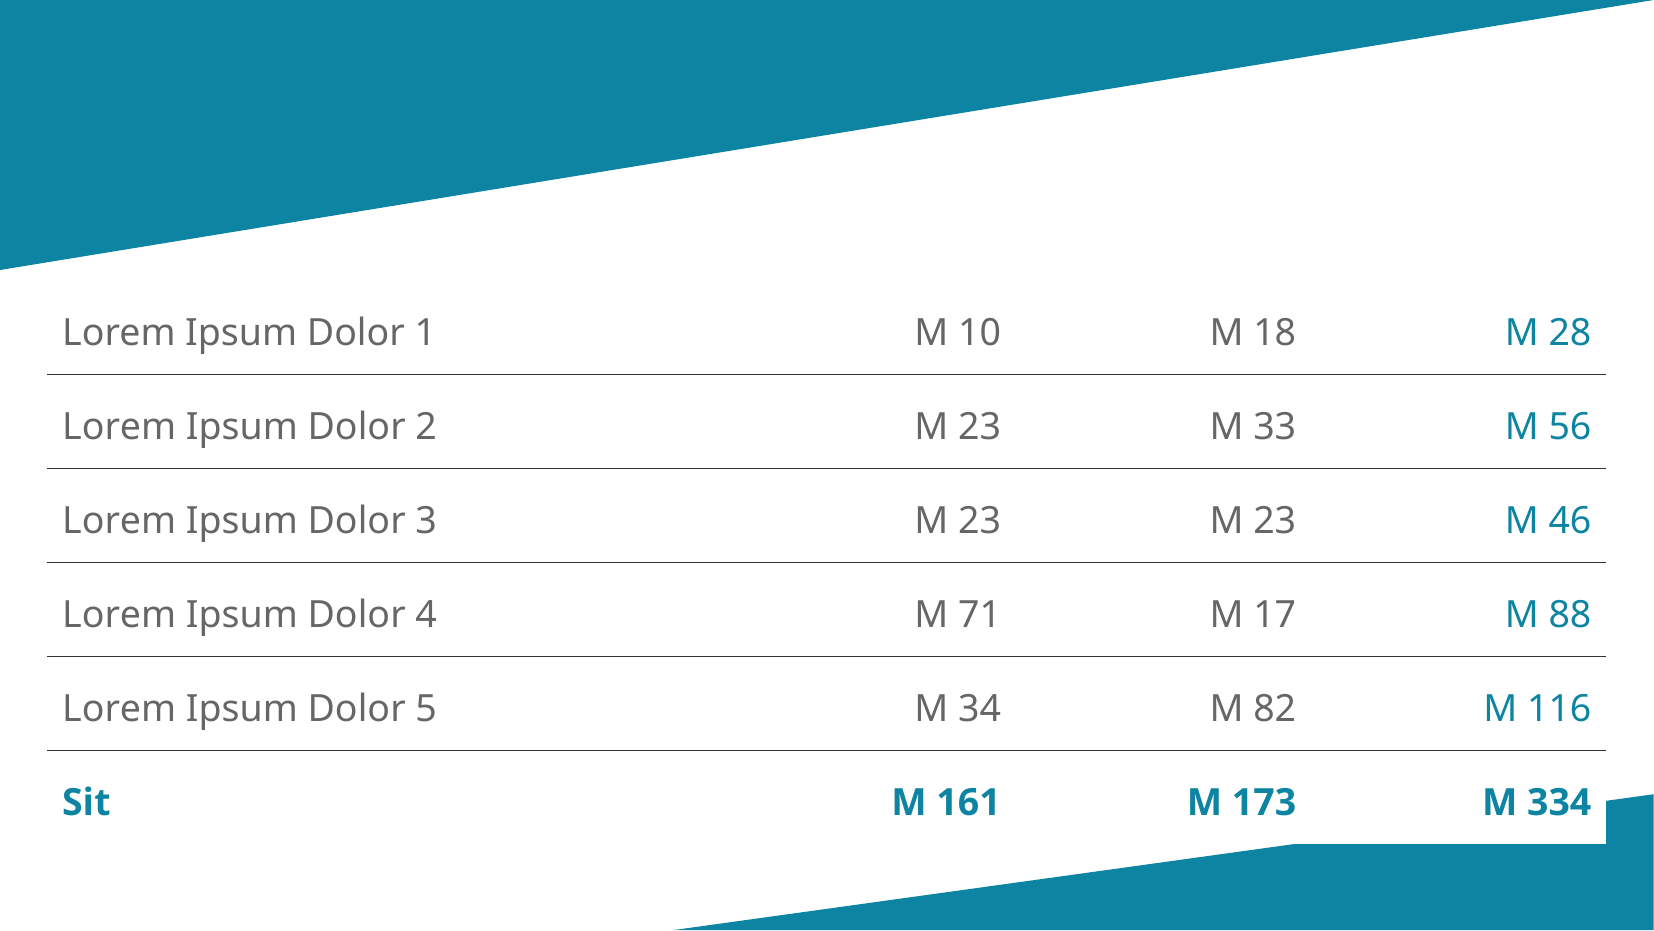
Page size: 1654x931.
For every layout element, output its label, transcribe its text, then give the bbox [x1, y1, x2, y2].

table_cell M 173 [1016, 751, 1311, 844]
table_cell Lorem Ipsum Dolor 3 [47, 469, 720, 562]
table_header M 10 [720, 280, 1016, 374]
table_cell M 17 [1016, 563, 1311, 656]
table_cell M 161 [720, 751, 1016, 844]
table_cell M 82 [1016, 657, 1311, 750]
table_header Lorem Ipsum Dolor 1 [47, 280, 720, 374]
table_cell M 34 [720, 657, 1016, 750]
table_header M 28 [1311, 280, 1606, 374]
table_cell M 23 [720, 375, 1016, 468]
table_cell Sit [47, 751, 720, 844]
table_cell M 23 [720, 469, 1016, 562]
table_cell M 116 [1311, 657, 1606, 750]
table_header M 18 [1016, 280, 1311, 374]
table_cell M 334 [1311, 751, 1606, 844]
table_cell Lorem Ipsum Dolor 2 [47, 375, 720, 468]
table_cell M 33 [1016, 375, 1311, 468]
table_cell M 88 [1311, 563, 1606, 656]
table_cell M 56 [1311, 375, 1606, 468]
table_cell Lorem Ipsum Dolor 5 [47, 657, 720, 750]
table_cell M 71 [720, 563, 1016, 656]
table_cell M 23 [1016, 469, 1311, 562]
table_cell M 46 [1311, 469, 1606, 562]
table_cell Lorem Ipsum Dolor 4 [47, 563, 720, 656]
